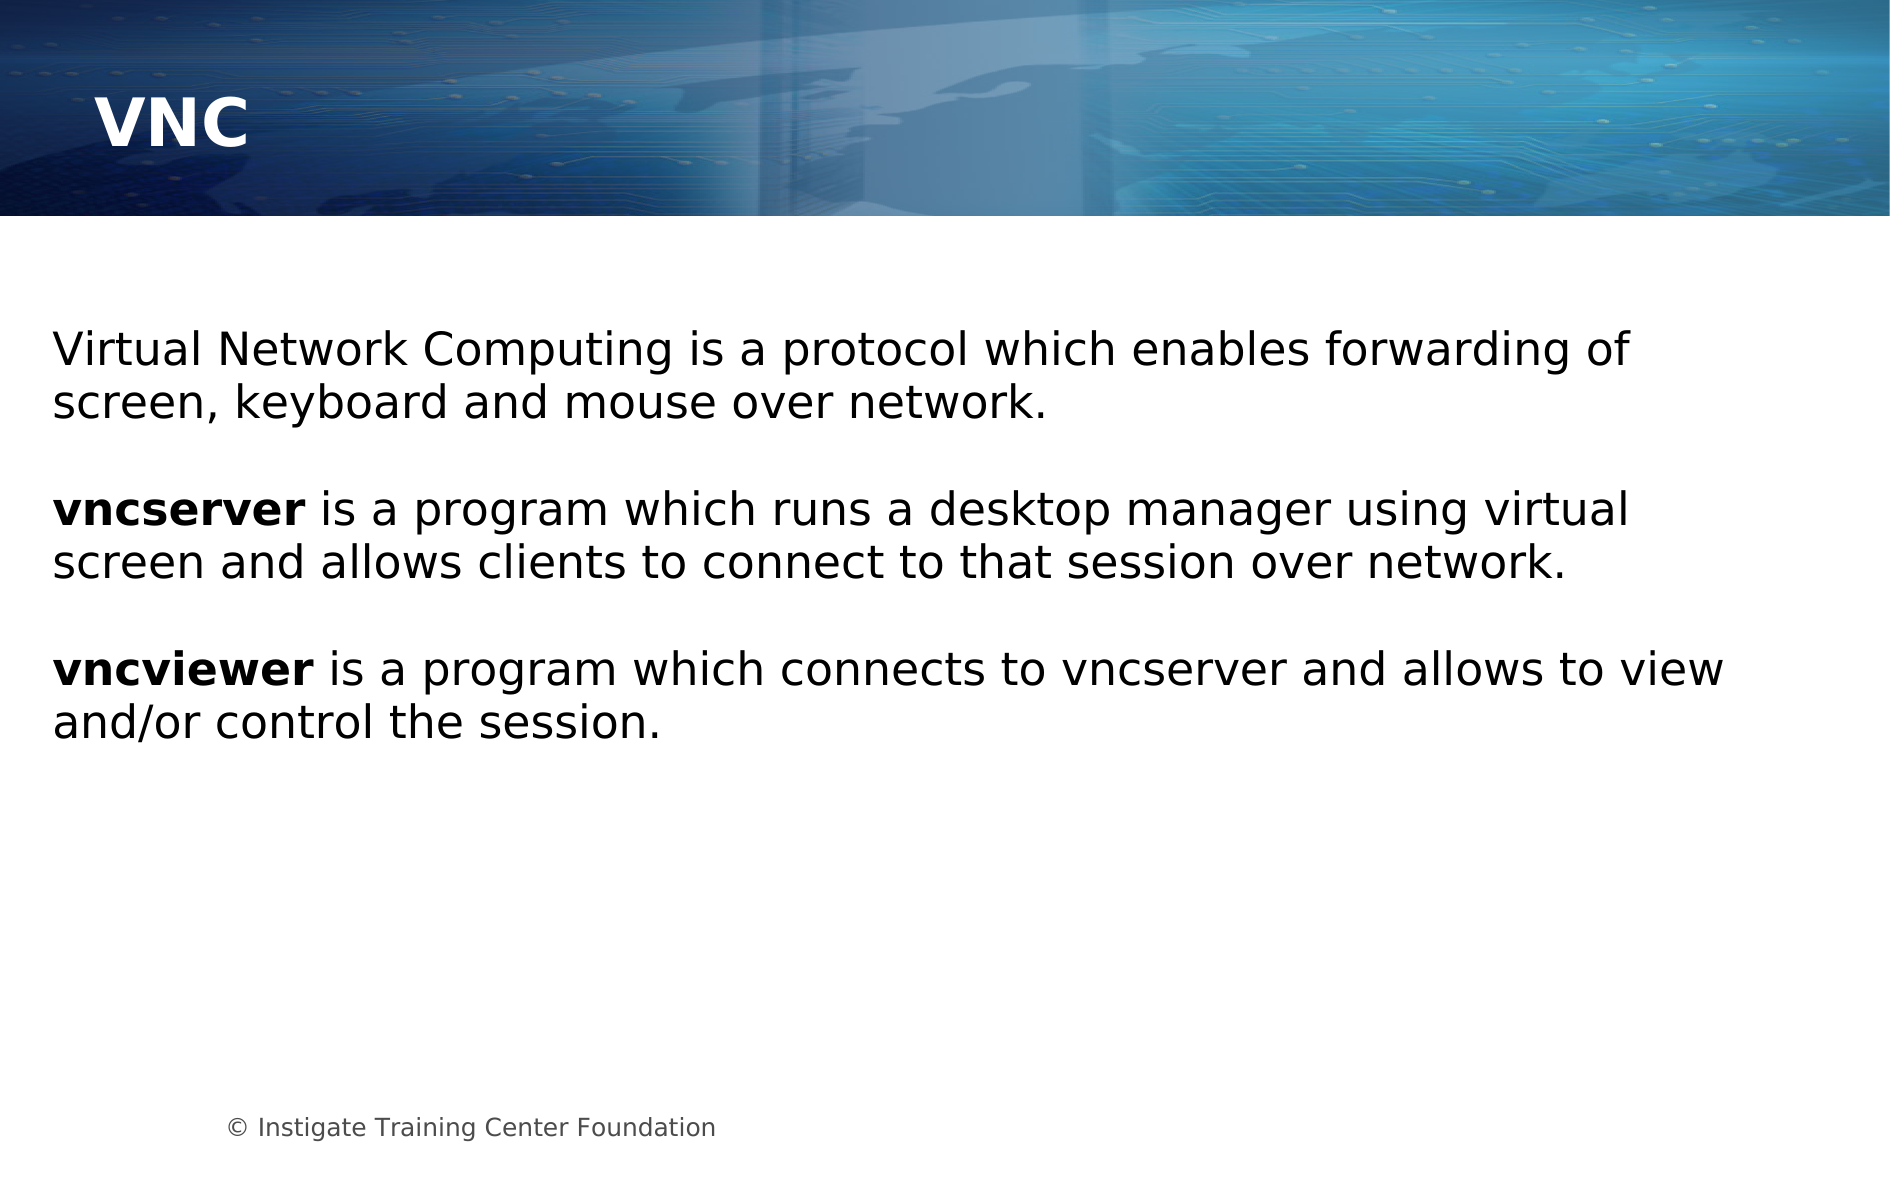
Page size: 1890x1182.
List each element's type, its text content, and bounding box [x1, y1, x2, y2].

text_box Virtual Network Computing is a protocol which enables forwarding of screen, keyboard and mouse over network. vncserver is a program which runs a desktop manager using virtual screen and allows clients to connect to that session over network. vncviewer is a program which connects to vncserver and allows to view and/or control the session. [37, 262, 1763, 826]
title VNC [94, 47, 1793, 217]
picture [0, 0, 1890, 216]
